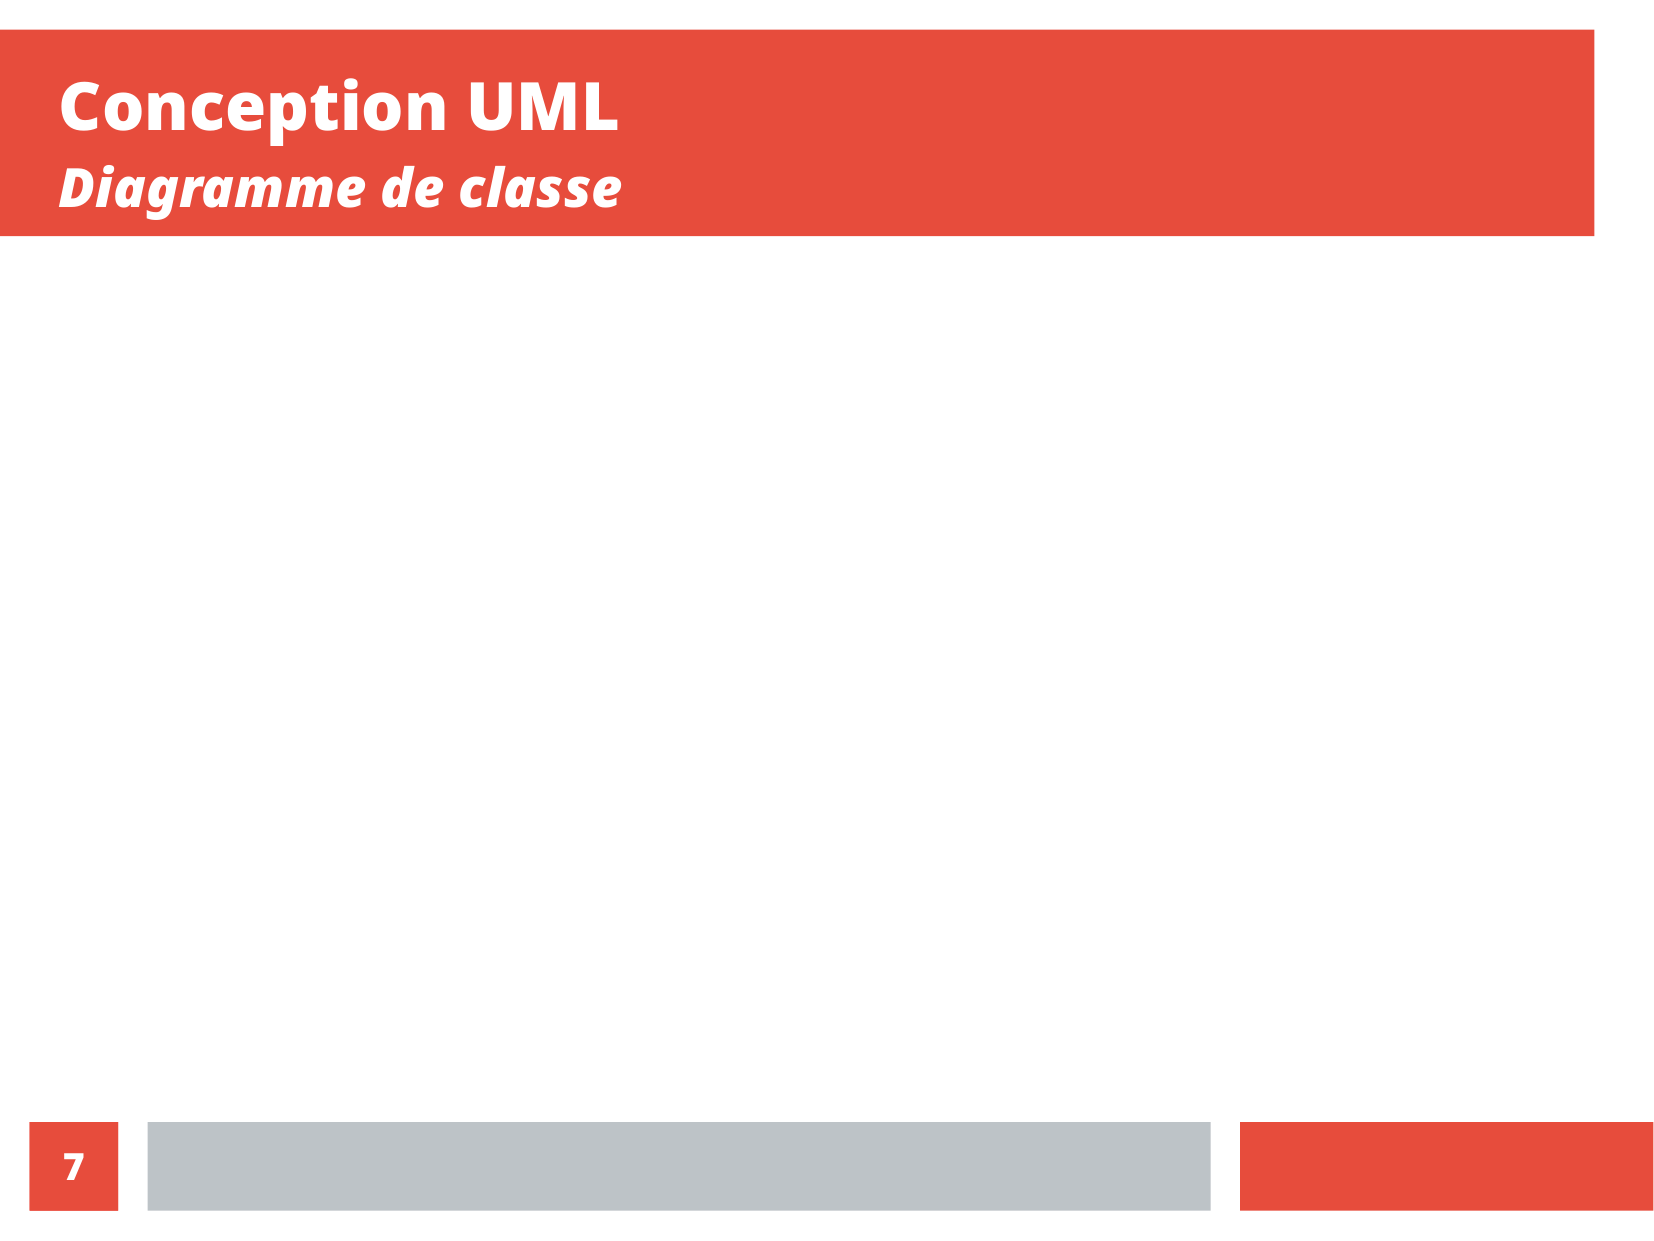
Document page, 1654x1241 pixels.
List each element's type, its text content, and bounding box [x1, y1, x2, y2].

title Conception UML Diagramme de classe [59, 59, 1595, 207]
